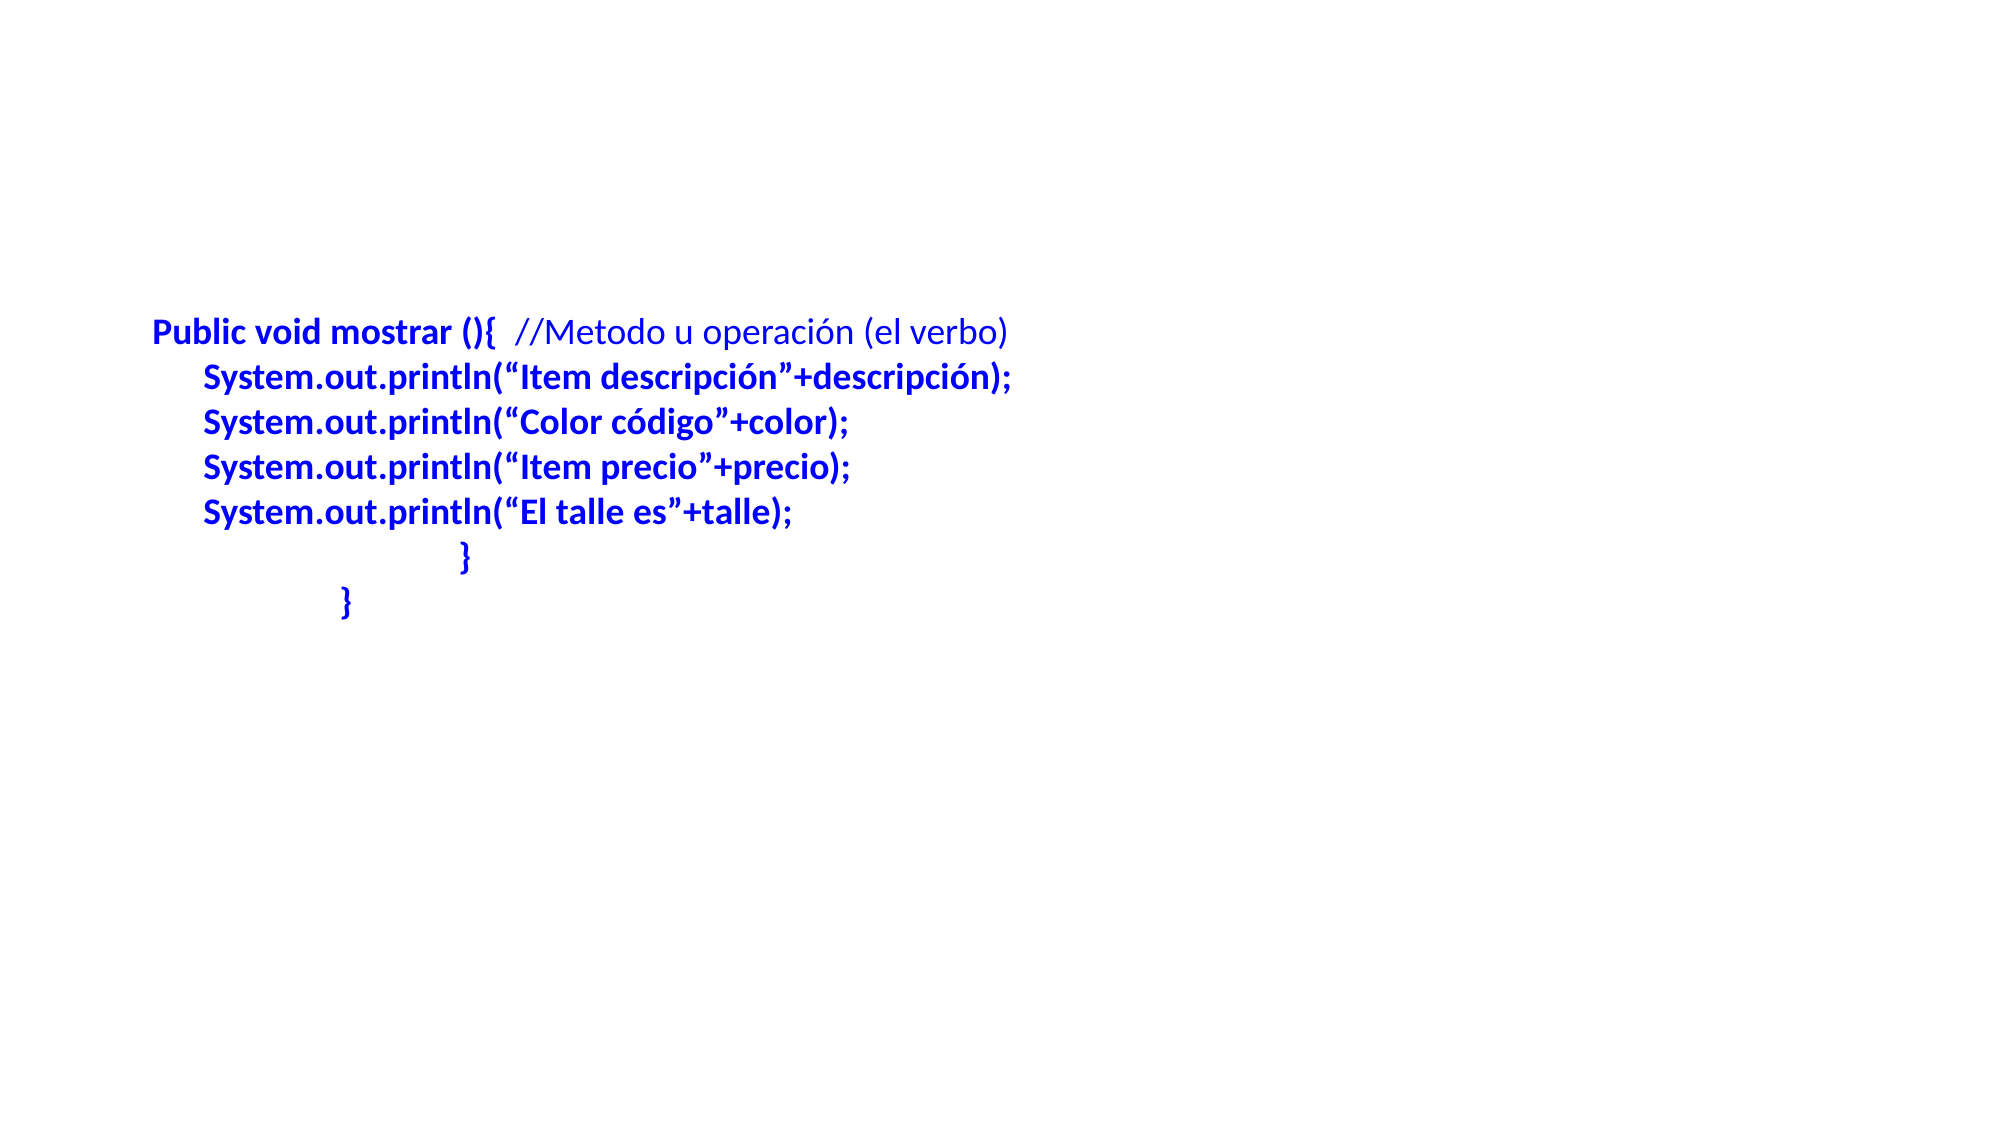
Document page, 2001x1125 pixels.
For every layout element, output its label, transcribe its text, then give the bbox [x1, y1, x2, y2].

text_box Public void mostrar (){ //Metodo u operación (el verbo) System.out.println(“Item descripción”+descripción); System.out.println(“Color código”+color); System.out.println(“Item precio”+precio); System.out.println(“El talle es”+talle); } } [137, 299, 1862, 1013]
